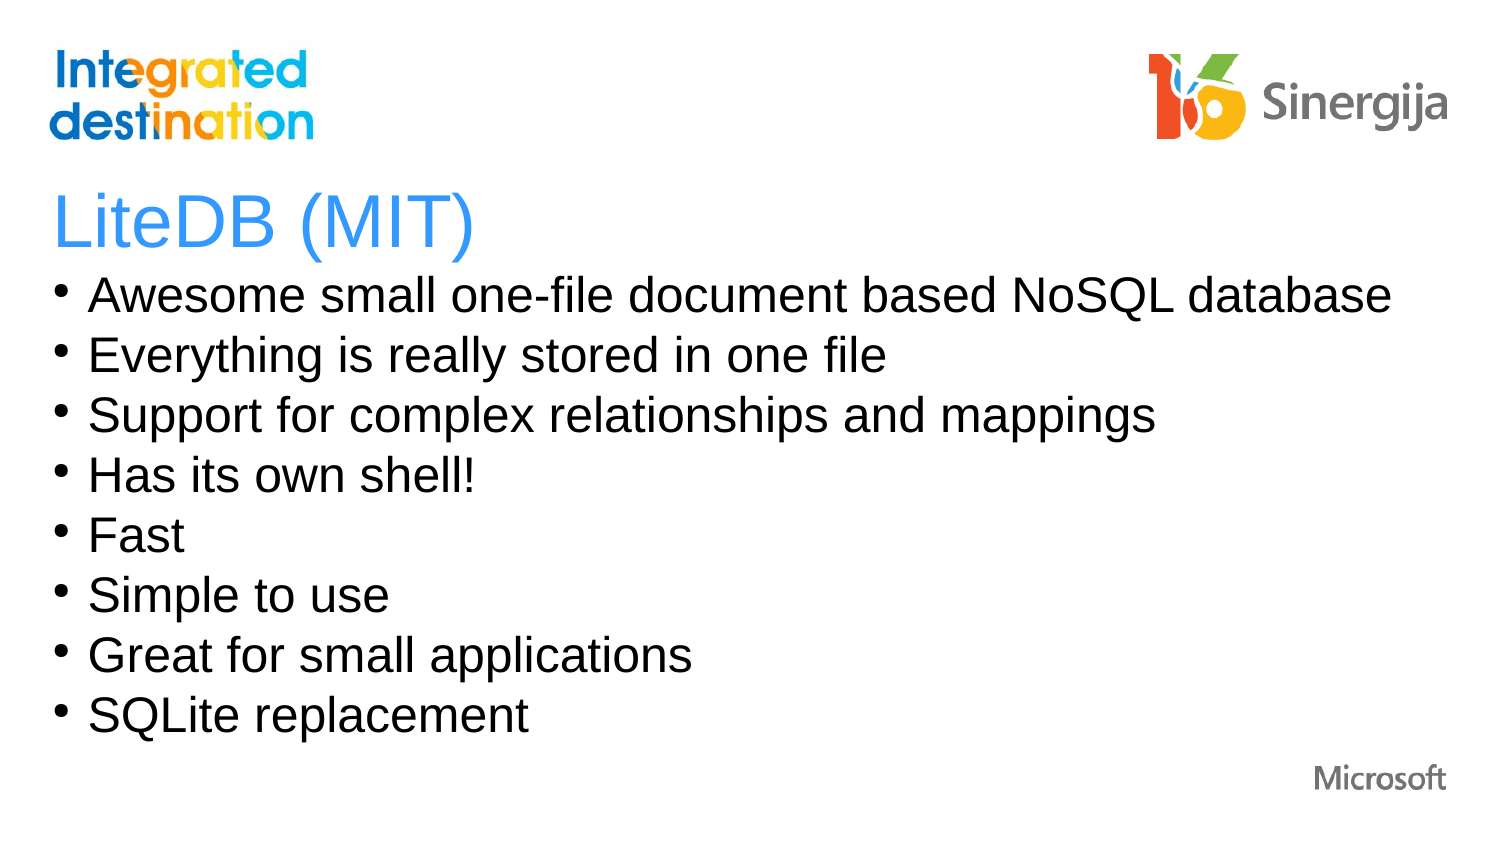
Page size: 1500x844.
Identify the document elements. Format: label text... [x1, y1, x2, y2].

text_box LiteDB (MIT) Awesome small one-file document based NoSQL database Everything is really stored in one file Support for complex relationships and mappings Has its own shell! Fast Simple to use Great for small applications SQLite replacement [37, 165, 1439, 815]
picture [1315, 764, 1500, 844]
picture [1149, 0, 1500, 140]
picture [0, 0, 313, 140]
